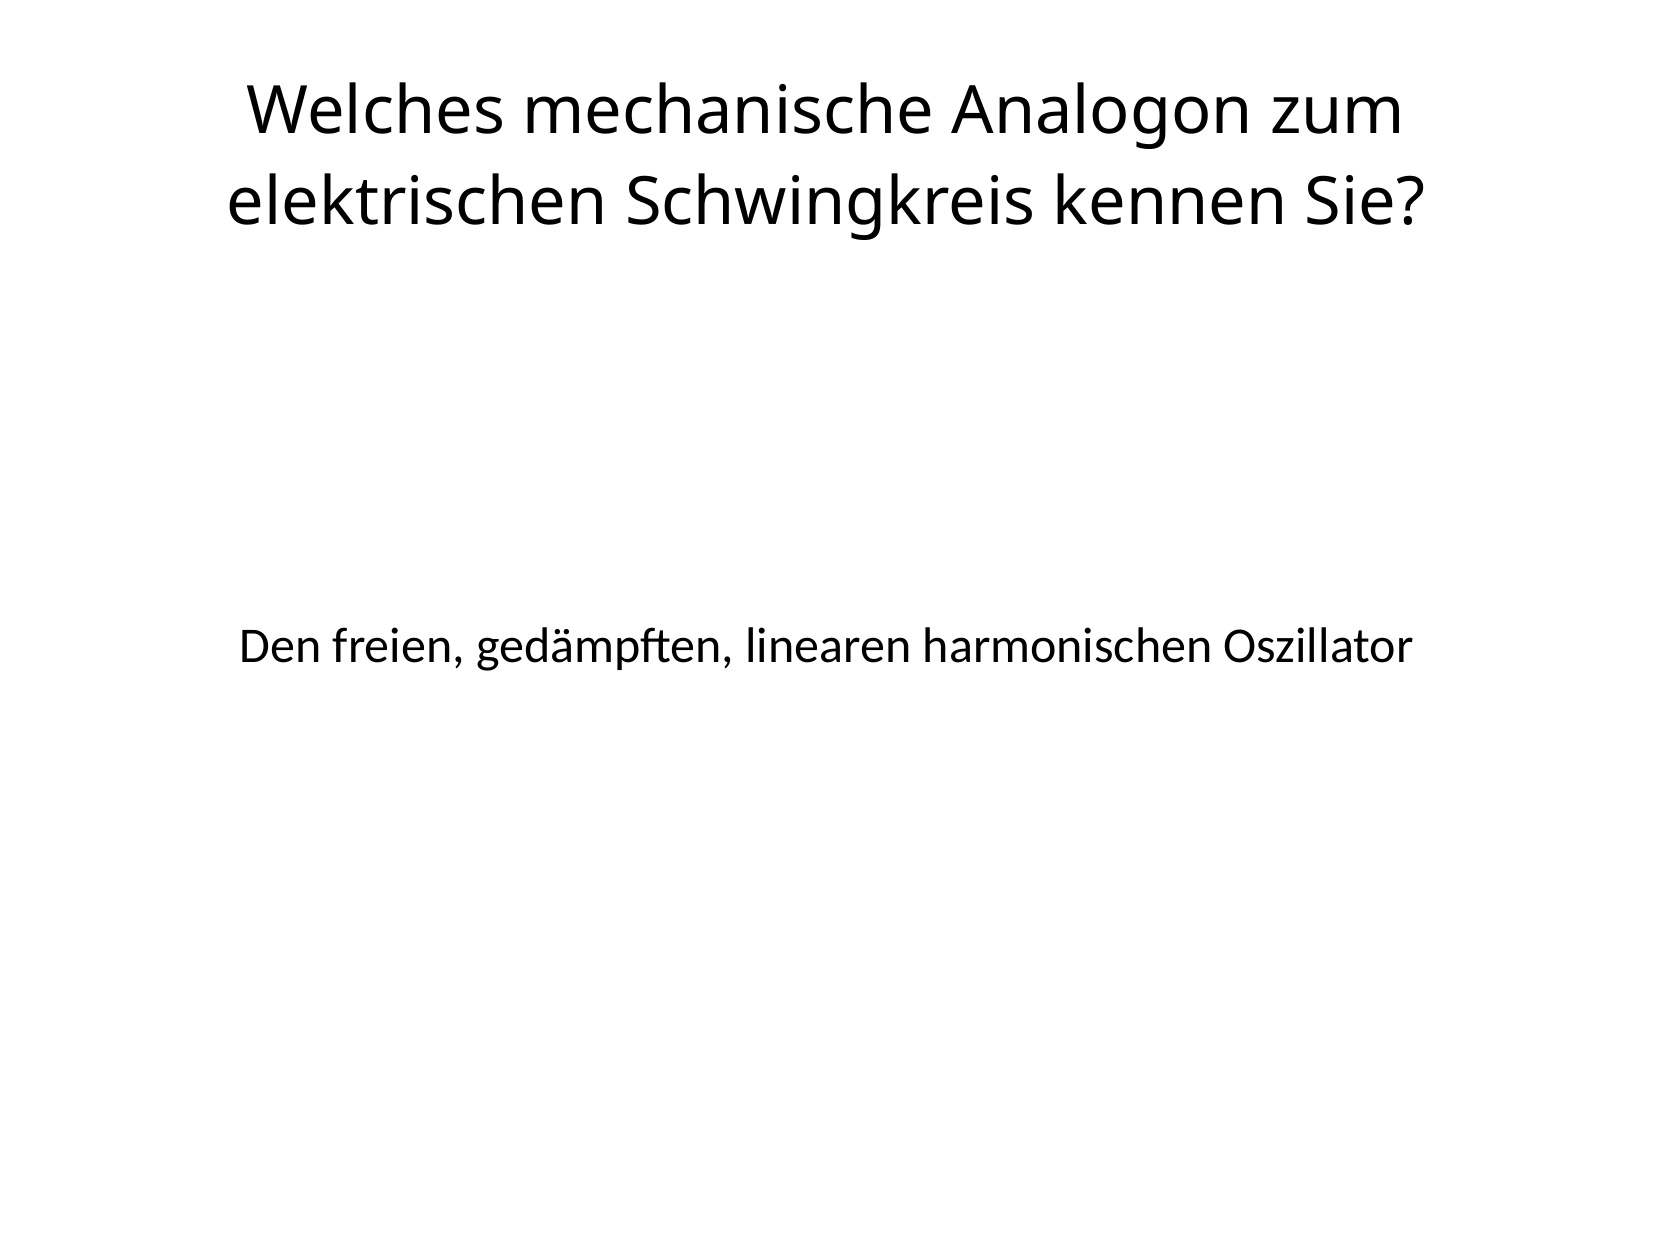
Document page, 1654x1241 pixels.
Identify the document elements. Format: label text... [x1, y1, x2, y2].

subtitle Den freien, gedämpften, linearen harmonischen Oszillator [82, 290, 1571, 1010]
title Welches mechanische Analogon zum elektrischen Schwingkreis kennen Sie? [82, 49, 1571, 257]
